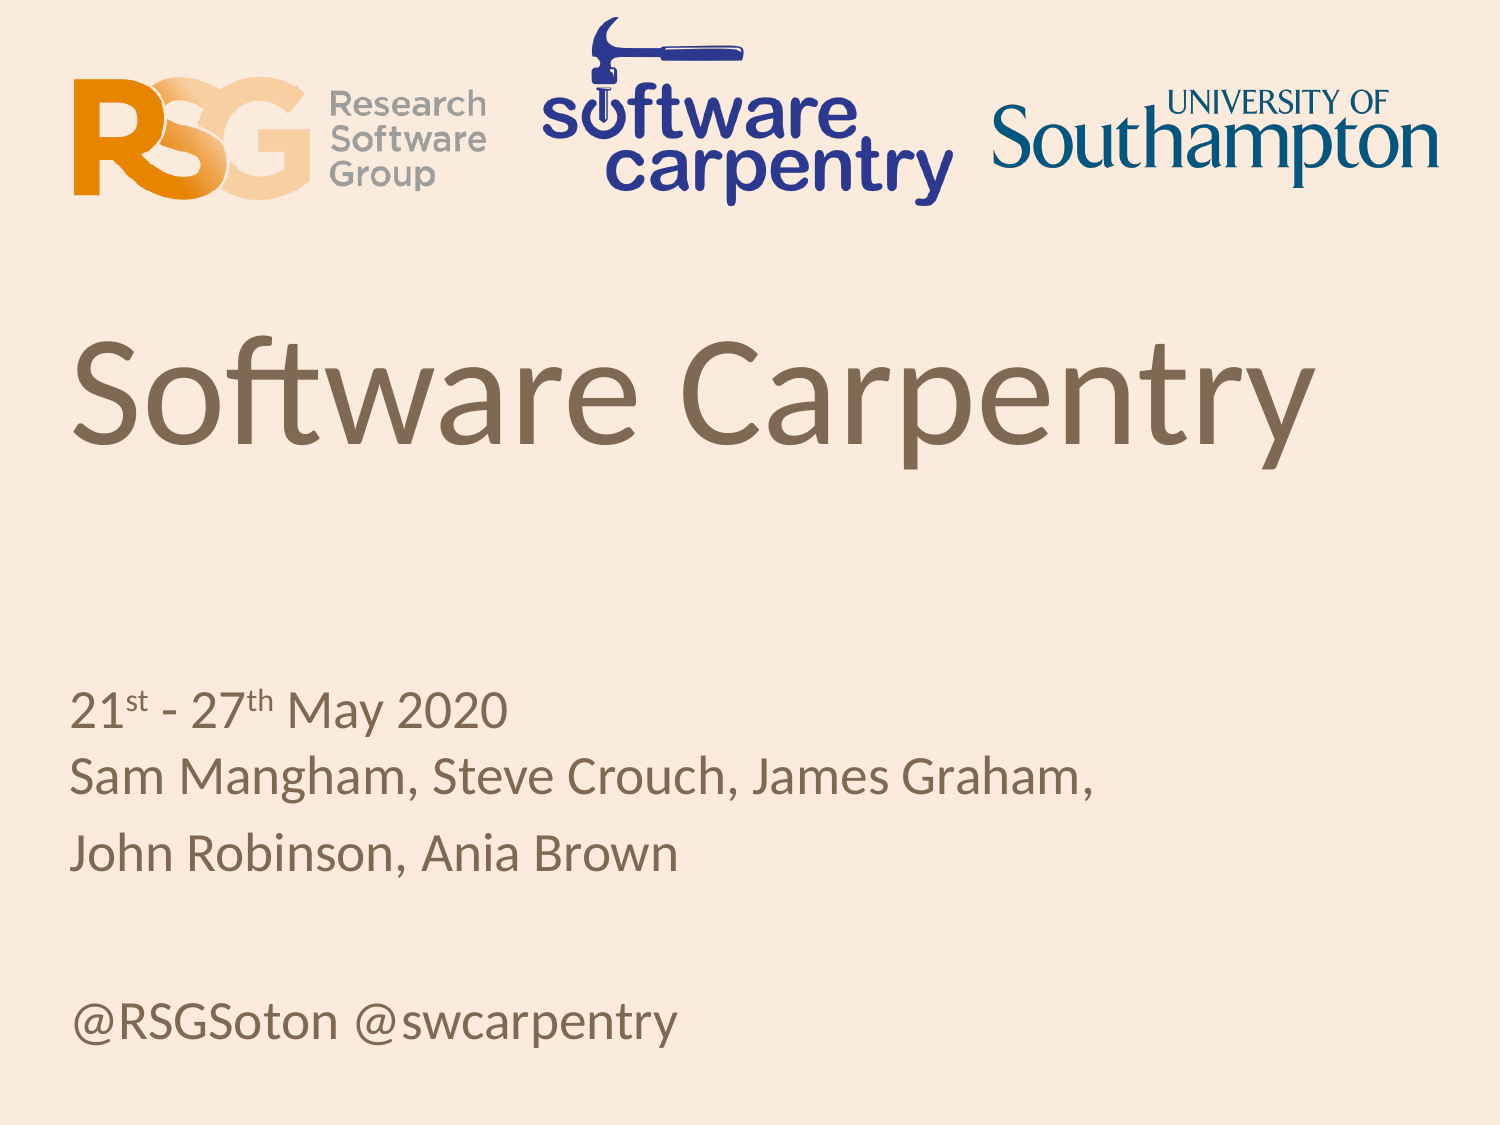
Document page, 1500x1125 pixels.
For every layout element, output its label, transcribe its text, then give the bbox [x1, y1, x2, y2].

picture [0, 8, 953, 269]
list Software Carpentry 21st - 27th May 2020 Sam Mangham, Steve Crouch, James Graham, John Robinson, Ania Brown @RSGSoton @swcarpentry [54, 278, 1441, 1059]
picture [992, 88, 1441, 189]
